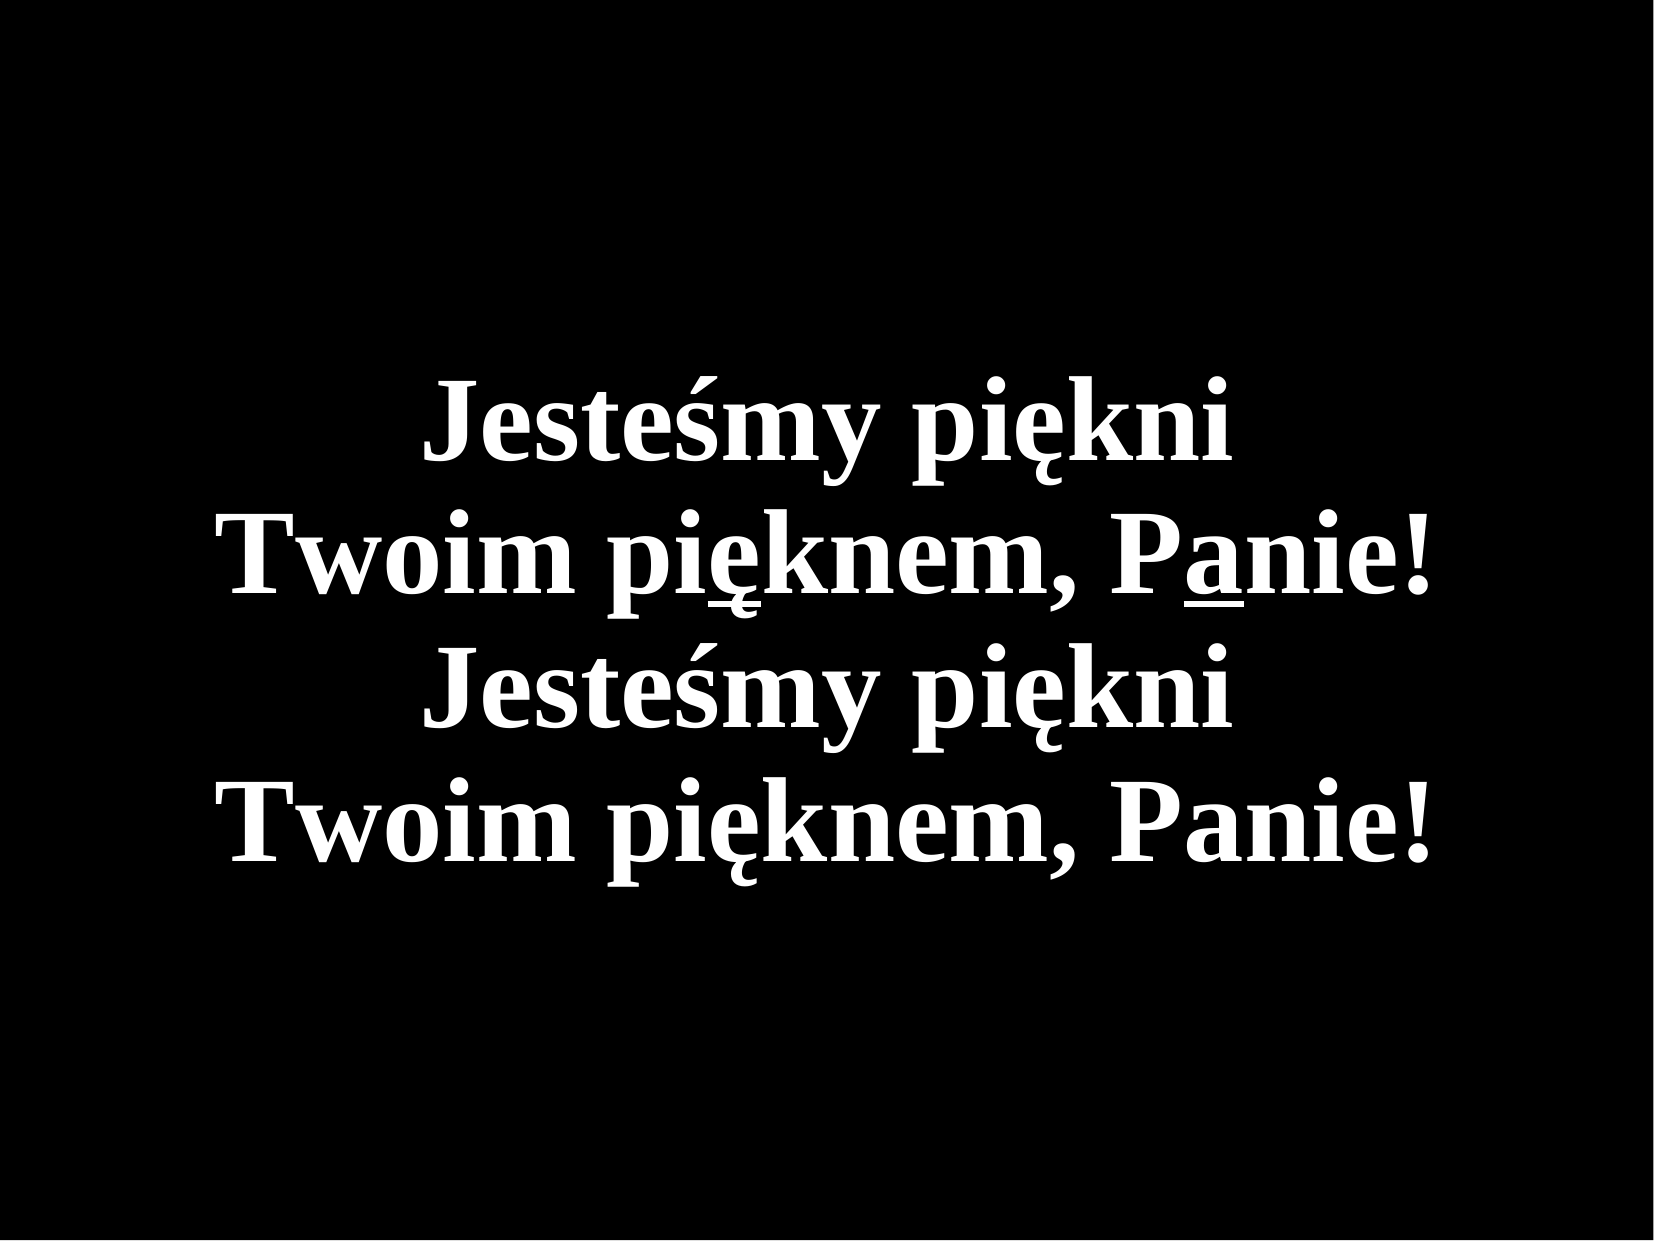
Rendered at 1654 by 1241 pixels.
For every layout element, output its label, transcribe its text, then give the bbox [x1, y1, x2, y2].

title Jesteśmy piękni Twoim pięknem, Panie! Jesteśmy piękni Twoim pięknem, Panie! [0, 0, 1654, 1241]
